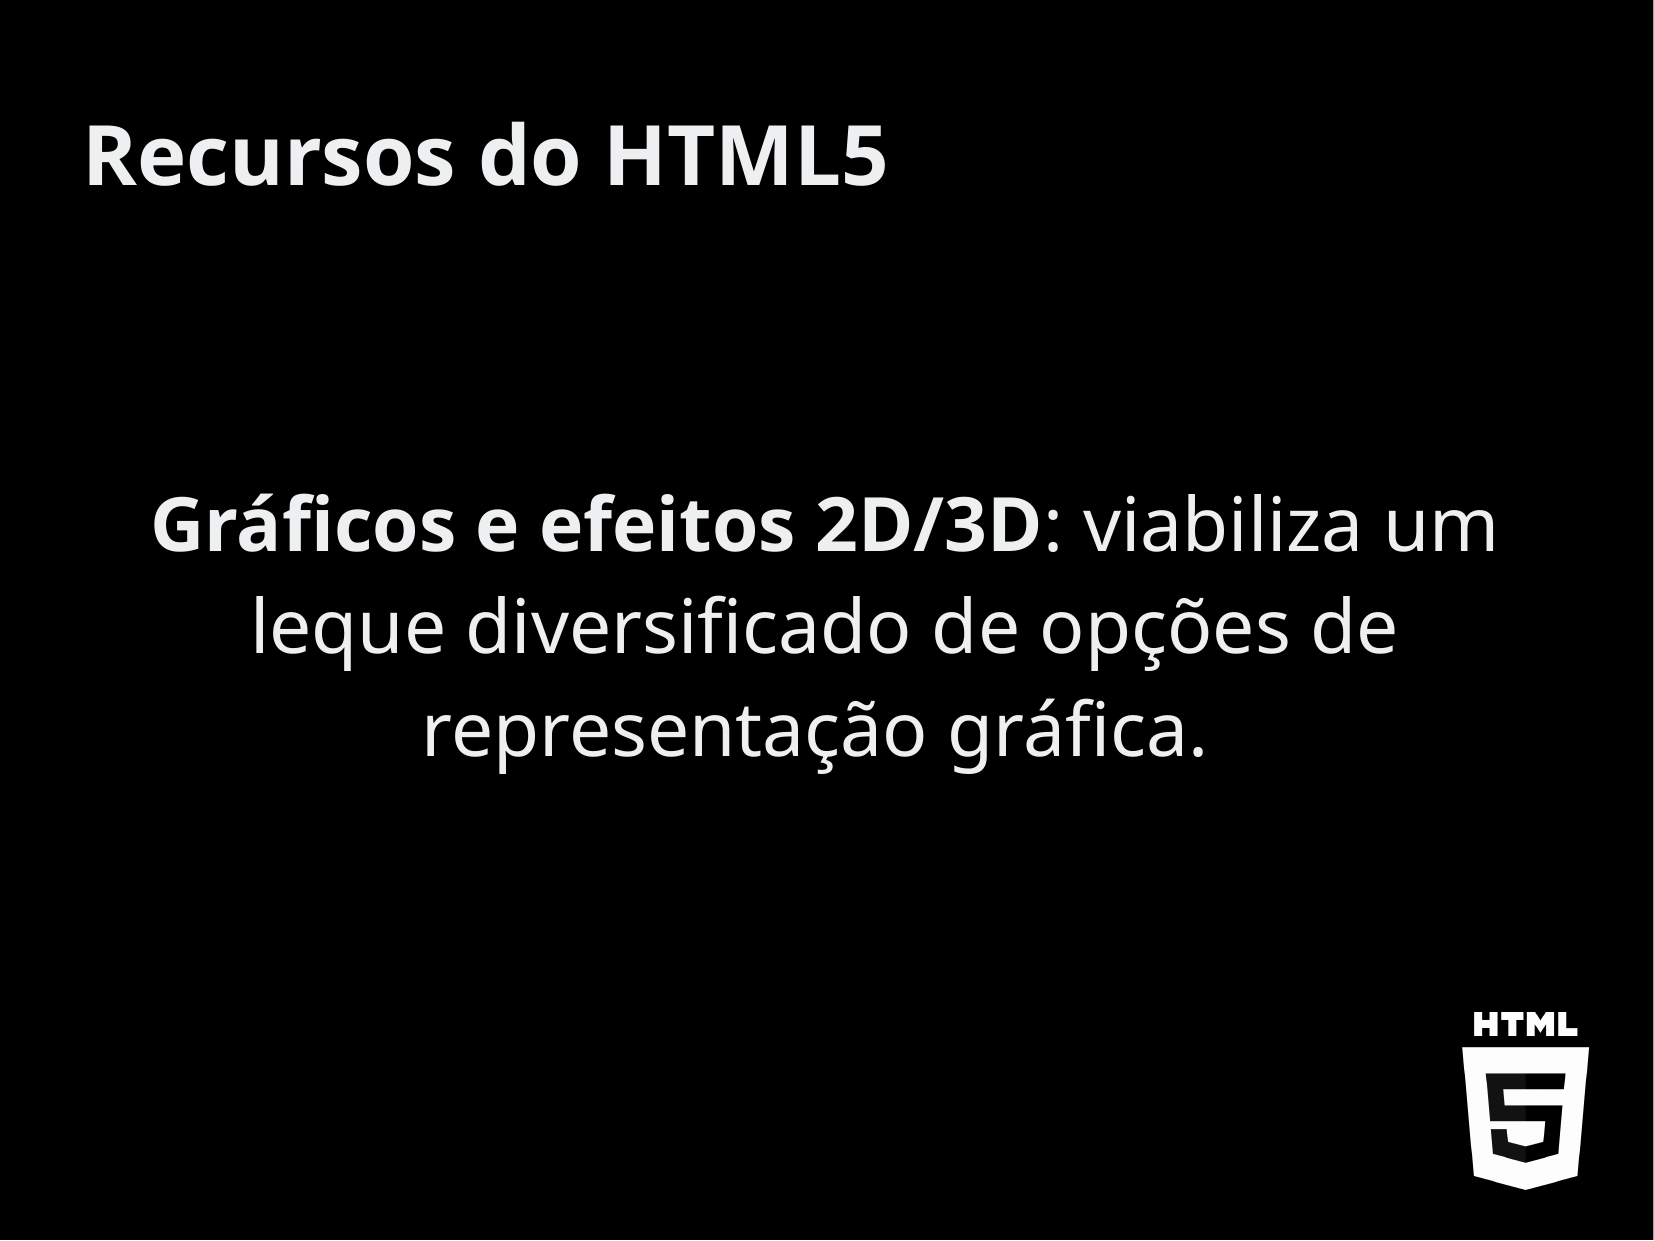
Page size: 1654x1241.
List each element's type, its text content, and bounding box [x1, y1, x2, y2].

title Recursos do HTML5 [82, 56, 1571, 250]
title Gráficos e efeitos 2D/3D: viabiliza um leque diversificado de opções de representação gráfica. [75, 493, 1576, 756]
picture [1436, 1012, 1615, 1190]
